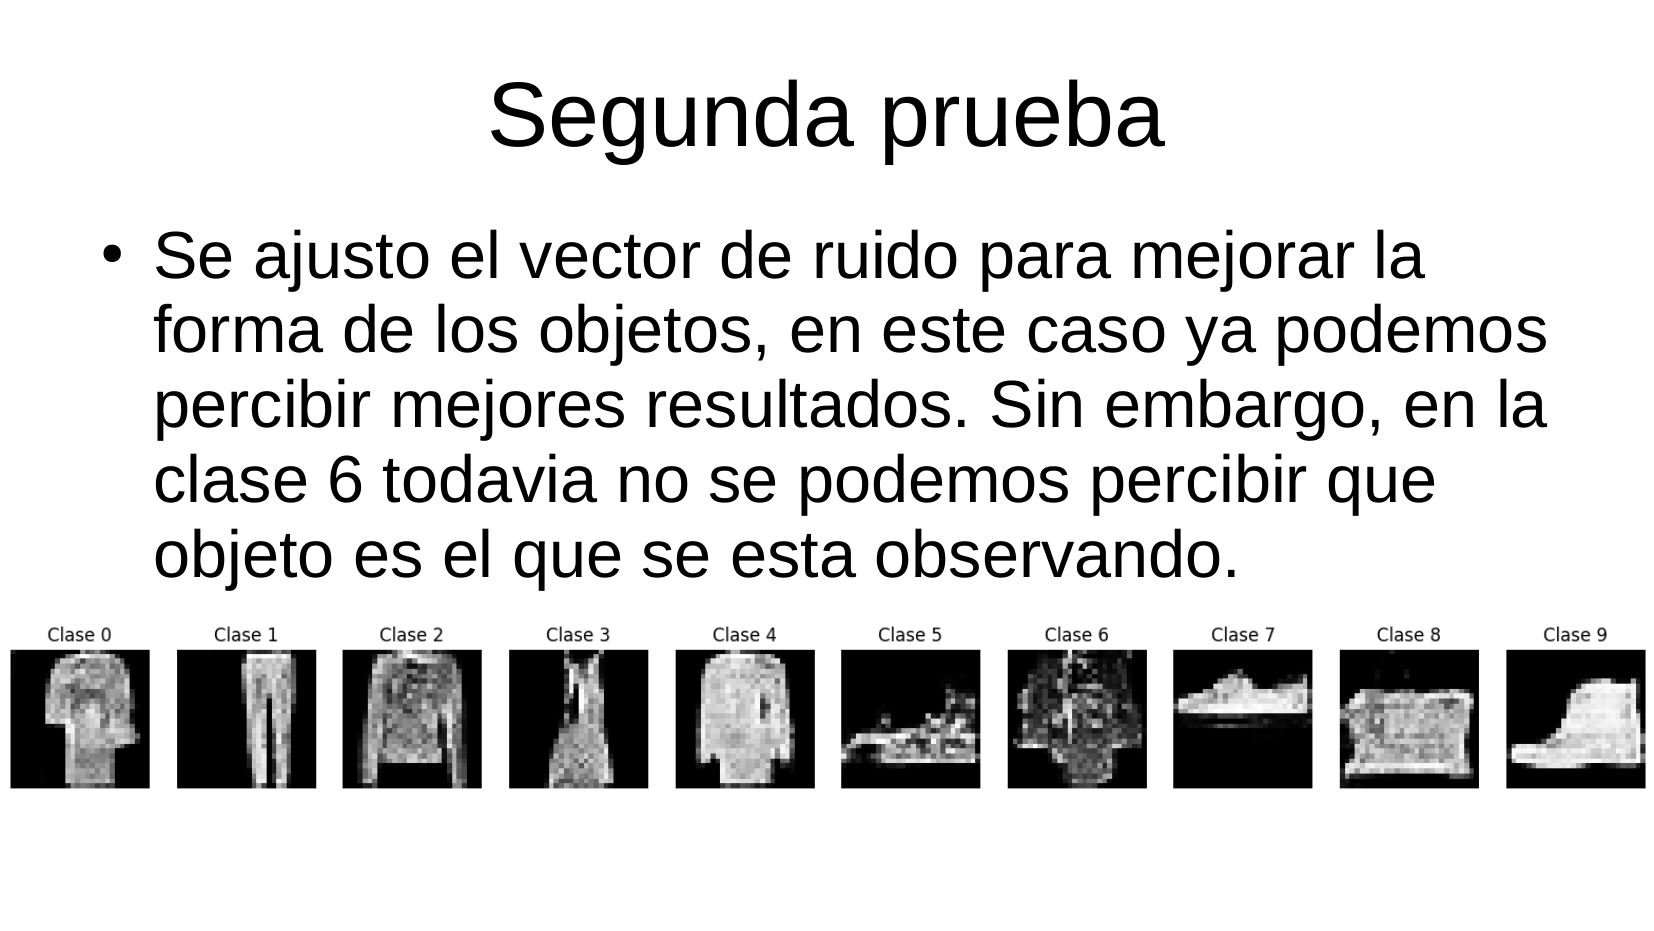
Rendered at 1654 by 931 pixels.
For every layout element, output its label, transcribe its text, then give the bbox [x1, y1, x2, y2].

list Se ajusto el vector de ruido para mejorar la forma de los objetos, en este caso ya podemos percibir mejores resultados. Sin embargo, en la clase 6 todavia no se podemos percibir que objeto es el que se esta observando. [82, 217, 1571, 616]
picture [0, 616, 1654, 799]
title Segunda prueba [82, 37, 1571, 193]
